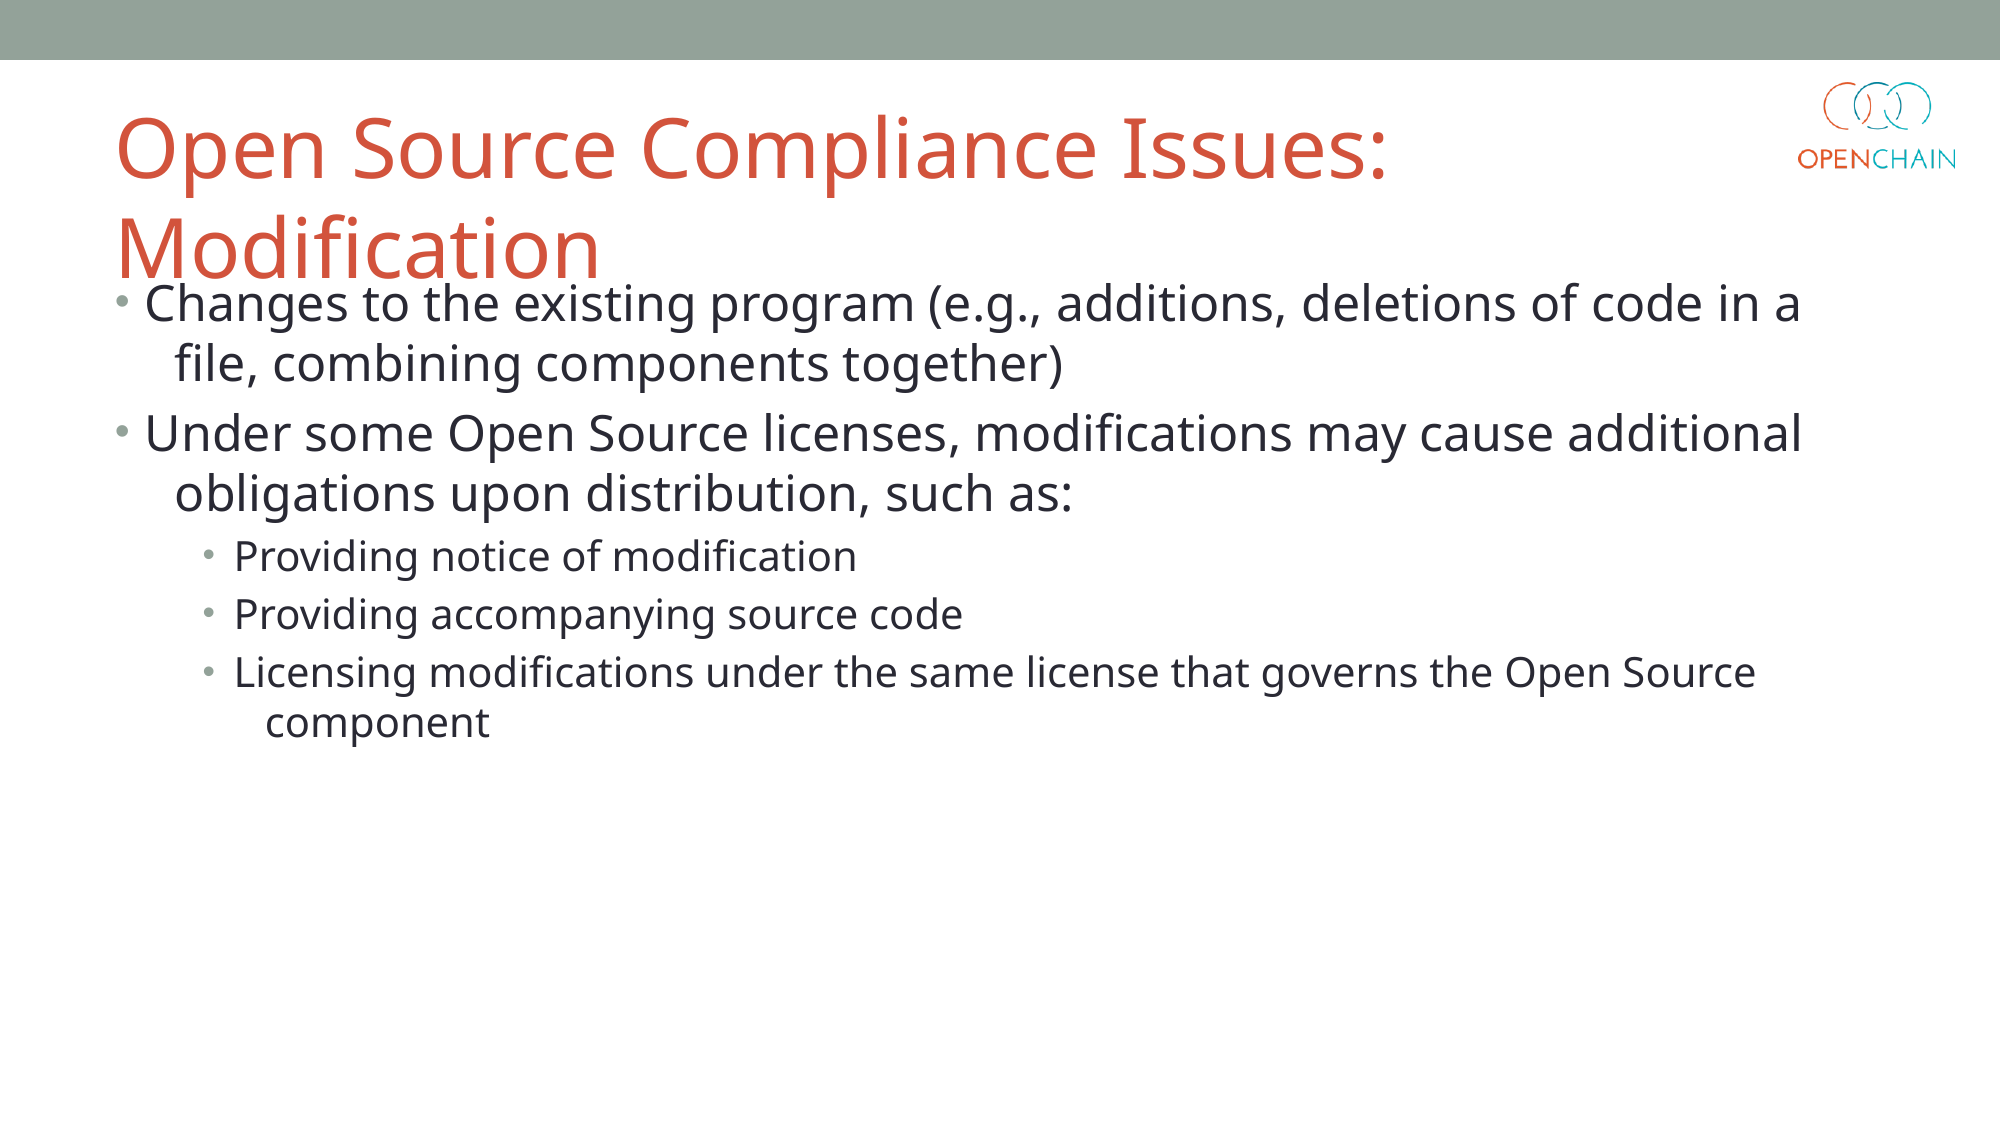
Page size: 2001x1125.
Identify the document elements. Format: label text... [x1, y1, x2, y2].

text_box Changes to the existing program (e.g., additions, deletions of code in a file, combining components together) Under some Open Source licenses, modifications may cause additional obligations upon distribution, such as: Providing notice of modification Providing accompanying source code Licensing modifications under the same license that governs the Open Source component [100, 264, 1900, 1064]
text_box Open Source Compliance Issues: Modification [100, 88, 1900, 250]
